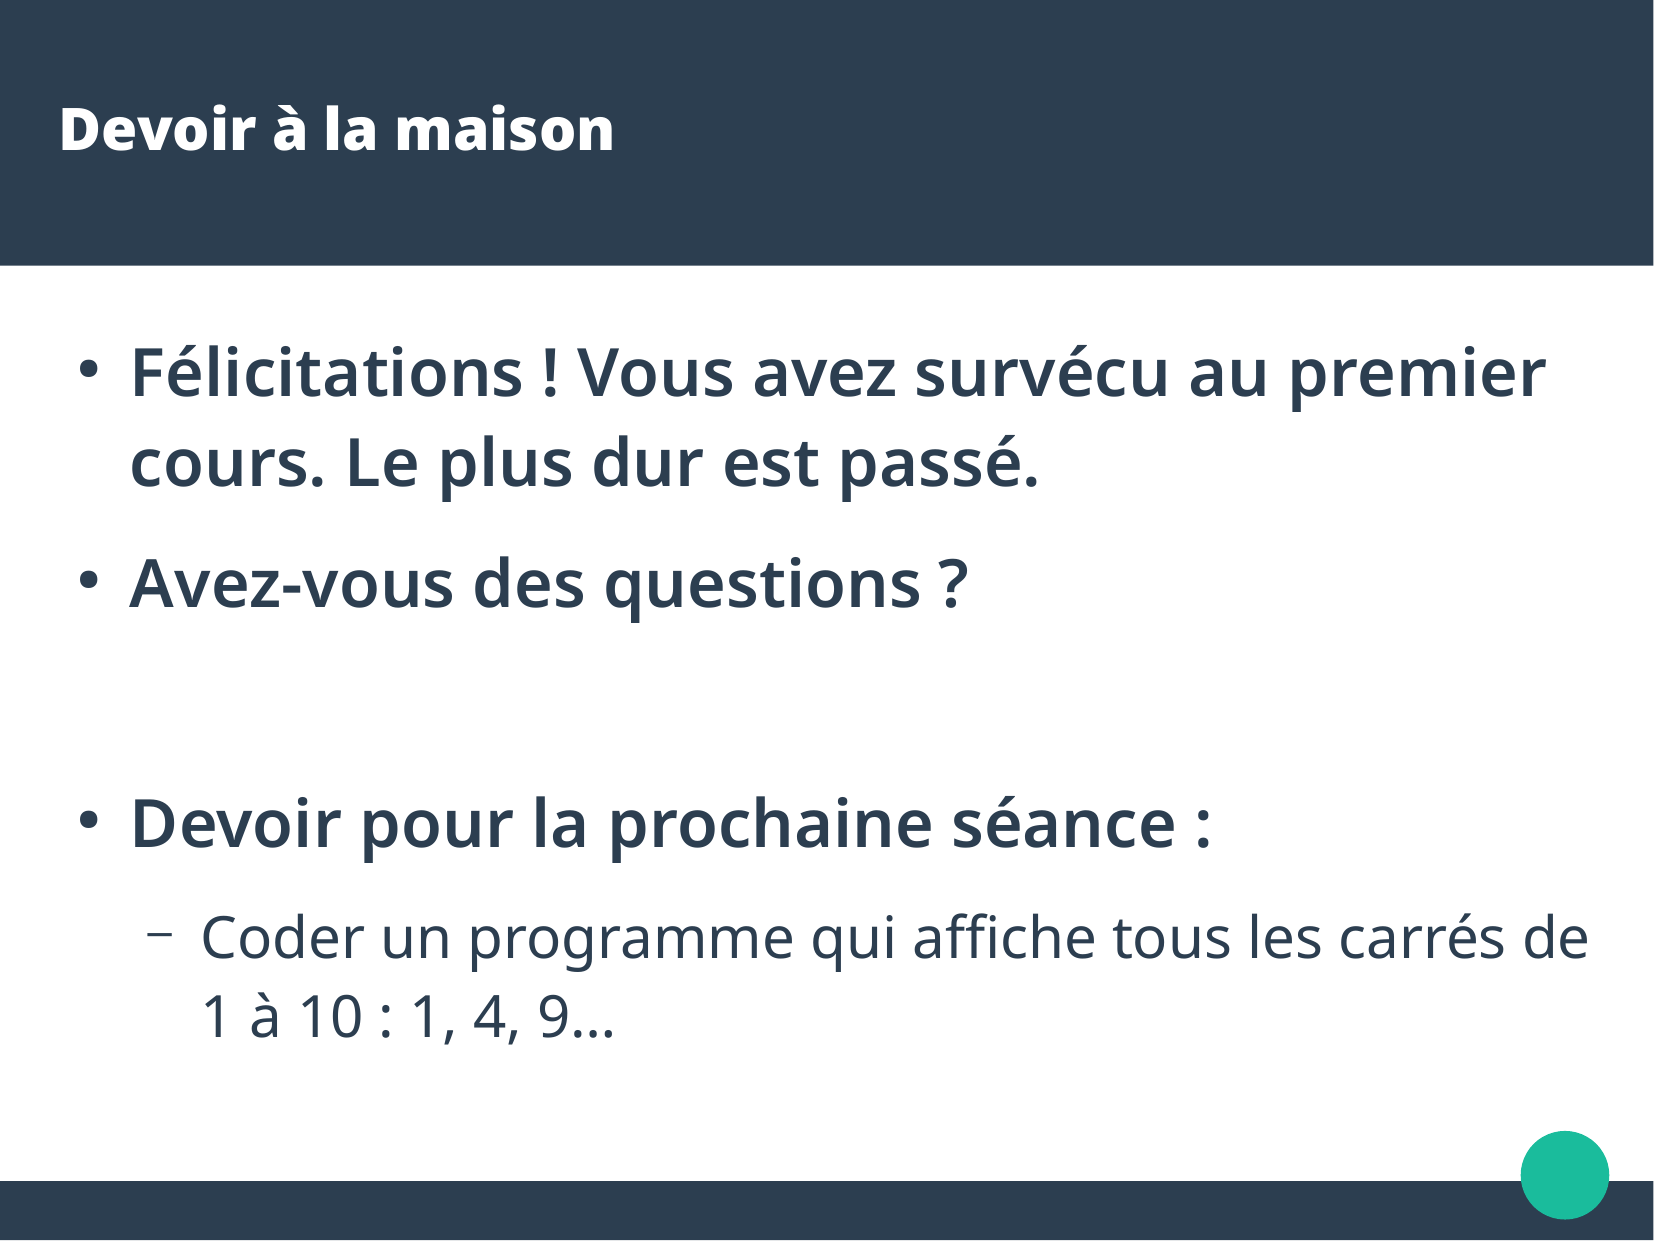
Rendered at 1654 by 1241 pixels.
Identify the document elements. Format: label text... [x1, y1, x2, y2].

title Devoir à la maison [59, 49, 1595, 207]
list Félicitations ! Vous avez survécu au premier cours. Le plus dur est passé. Avez-vous des questions ? Devoir pour la prochaine séance : Coder un programme qui affiche tous les carrés de 1 à 10 : 1, 4, 9… [59, 324, 1595, 1152]
